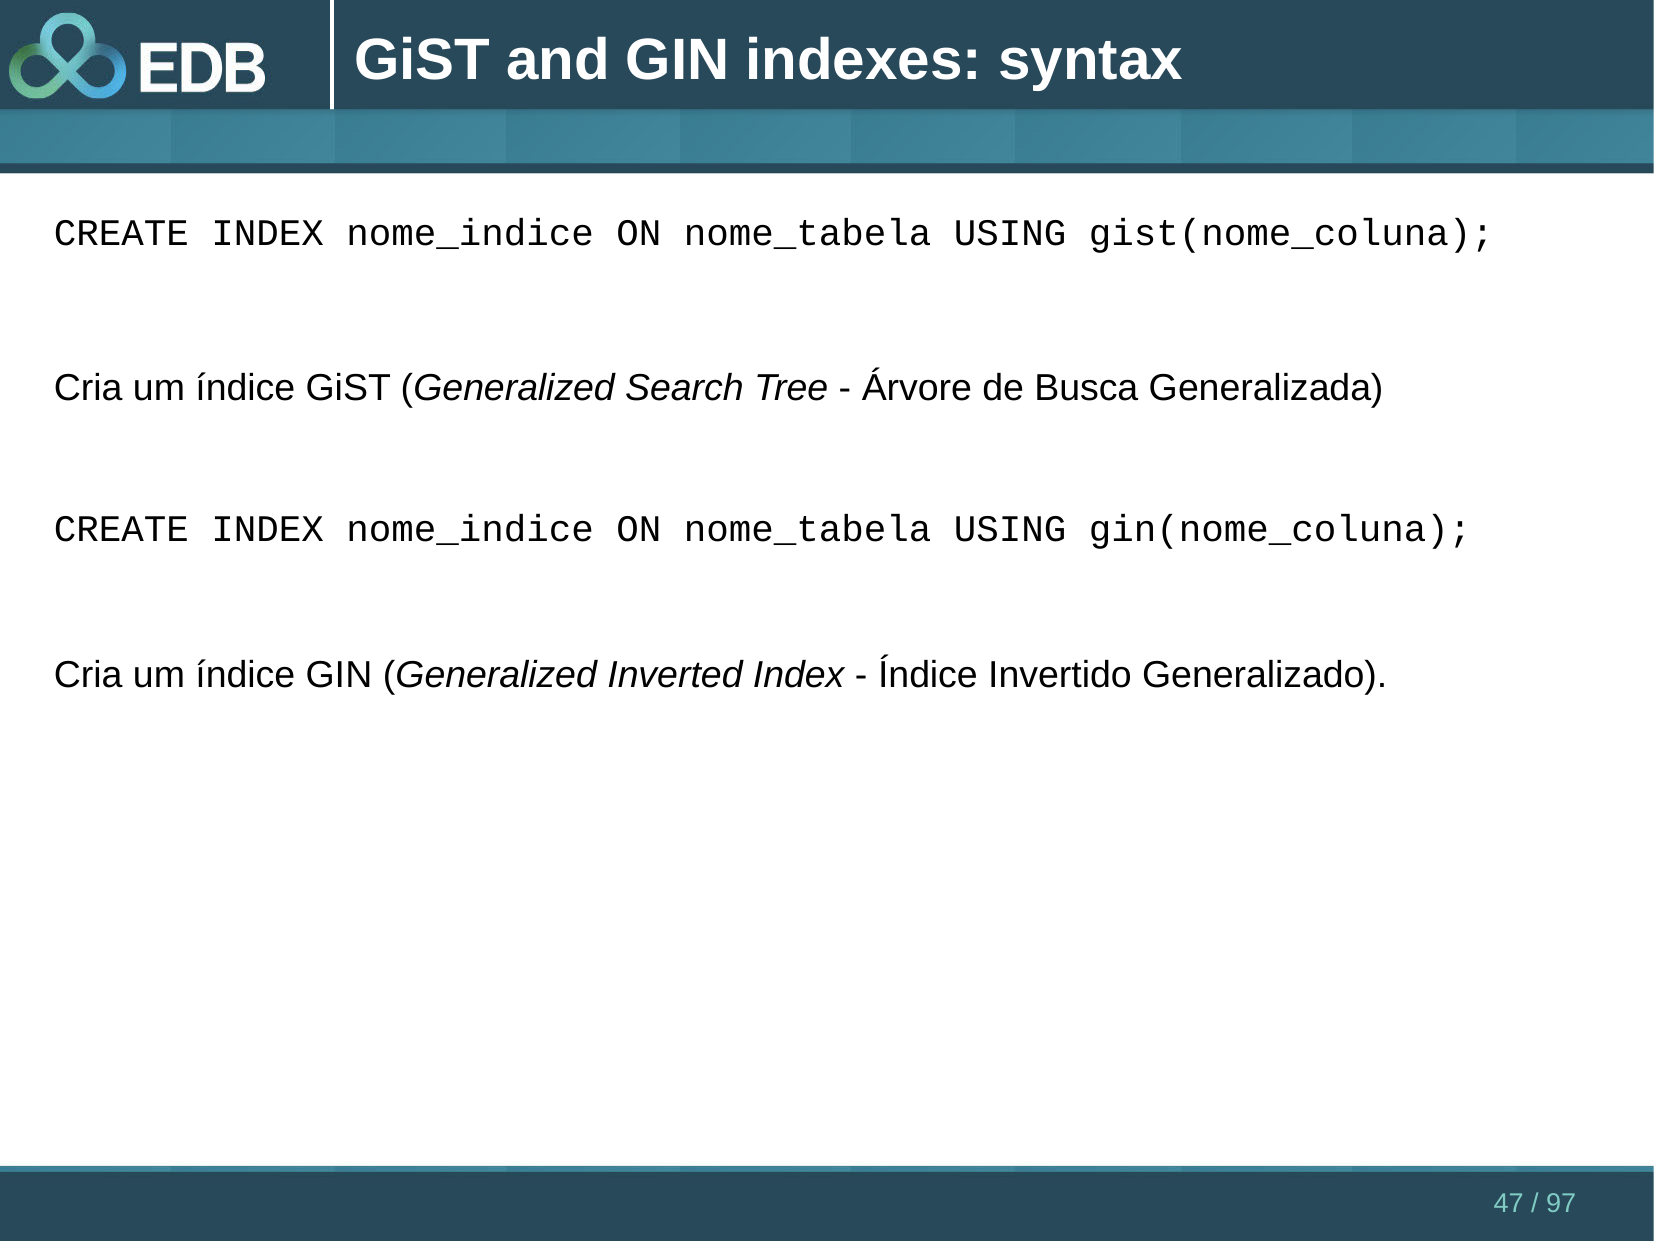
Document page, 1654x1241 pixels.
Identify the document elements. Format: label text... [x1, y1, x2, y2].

text_box CREATE INDEX nome_indice ON nome_tabela USING gist(nome_coluna); Cria um índice GiST (Generalized Search Tree - Árvore de Busca Generalizada) CREATE INDEX nome_indice ON nome_tabela USING gin(nome_coluna); Cria um índice GIN (Generalized Inverted Index - Índice Invertido Generalizado). [39, 206, 1595, 705]
title GiST and GIN indexes: syntax [354, 0, 1625, 125]
picture [0, 0, 1654, 1241]
